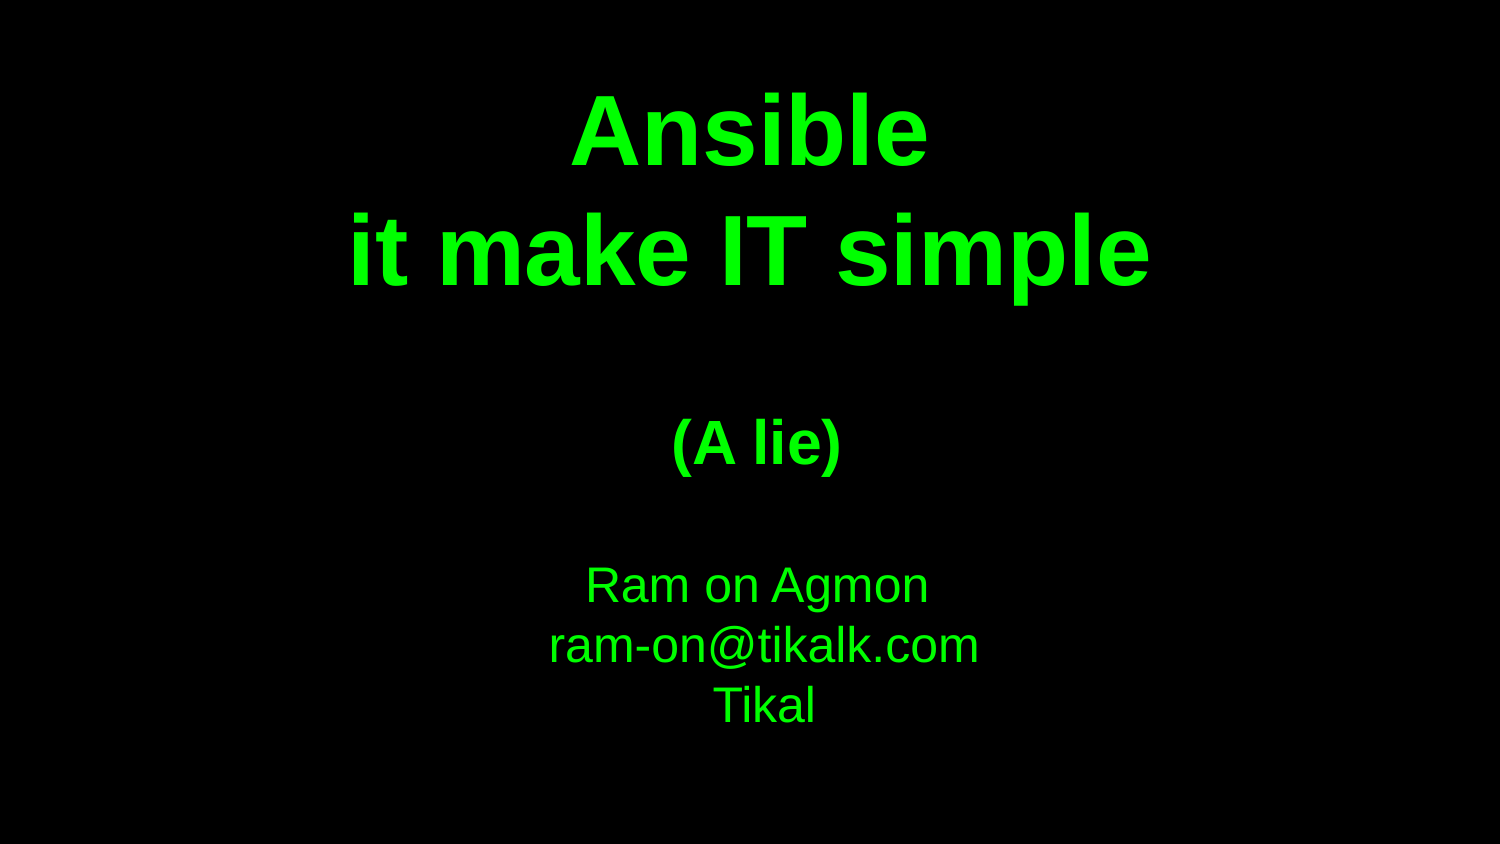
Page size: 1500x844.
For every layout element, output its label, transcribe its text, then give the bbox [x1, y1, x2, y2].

subtitle (A lie) Ram on Agmon ram-on@tikalk.com Tikal [119, 387, 1395, 516]
title Ansible it make IT simple [112, 129, 1388, 321]
